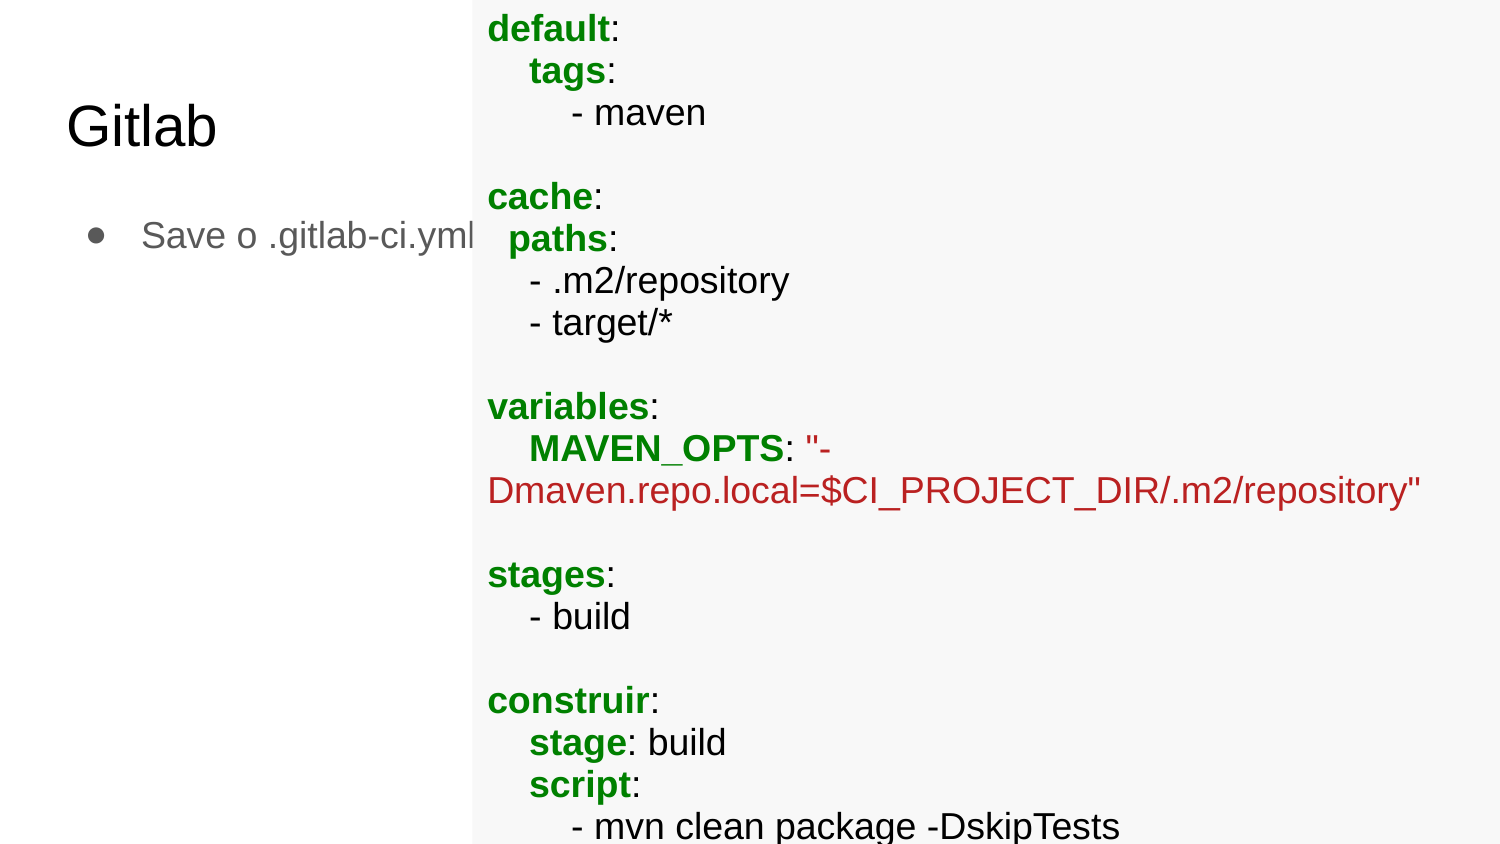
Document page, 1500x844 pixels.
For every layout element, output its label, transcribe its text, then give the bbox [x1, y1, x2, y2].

title Gitlab [51, 72, 472, 167]
text_box default: tags: - maven cache: paths: - .m2/repository - target/* variables: MAVEN_OPTS: "-Dmaven.repo.local=$CI_PROJECT_DIR/.m2/repository" stages: - build construir: stage: build script: - mvn clean package -DskipTests [472, 0, 1500, 844]
list Save o .gitlab-ci.yml [51, 189, 472, 750]
